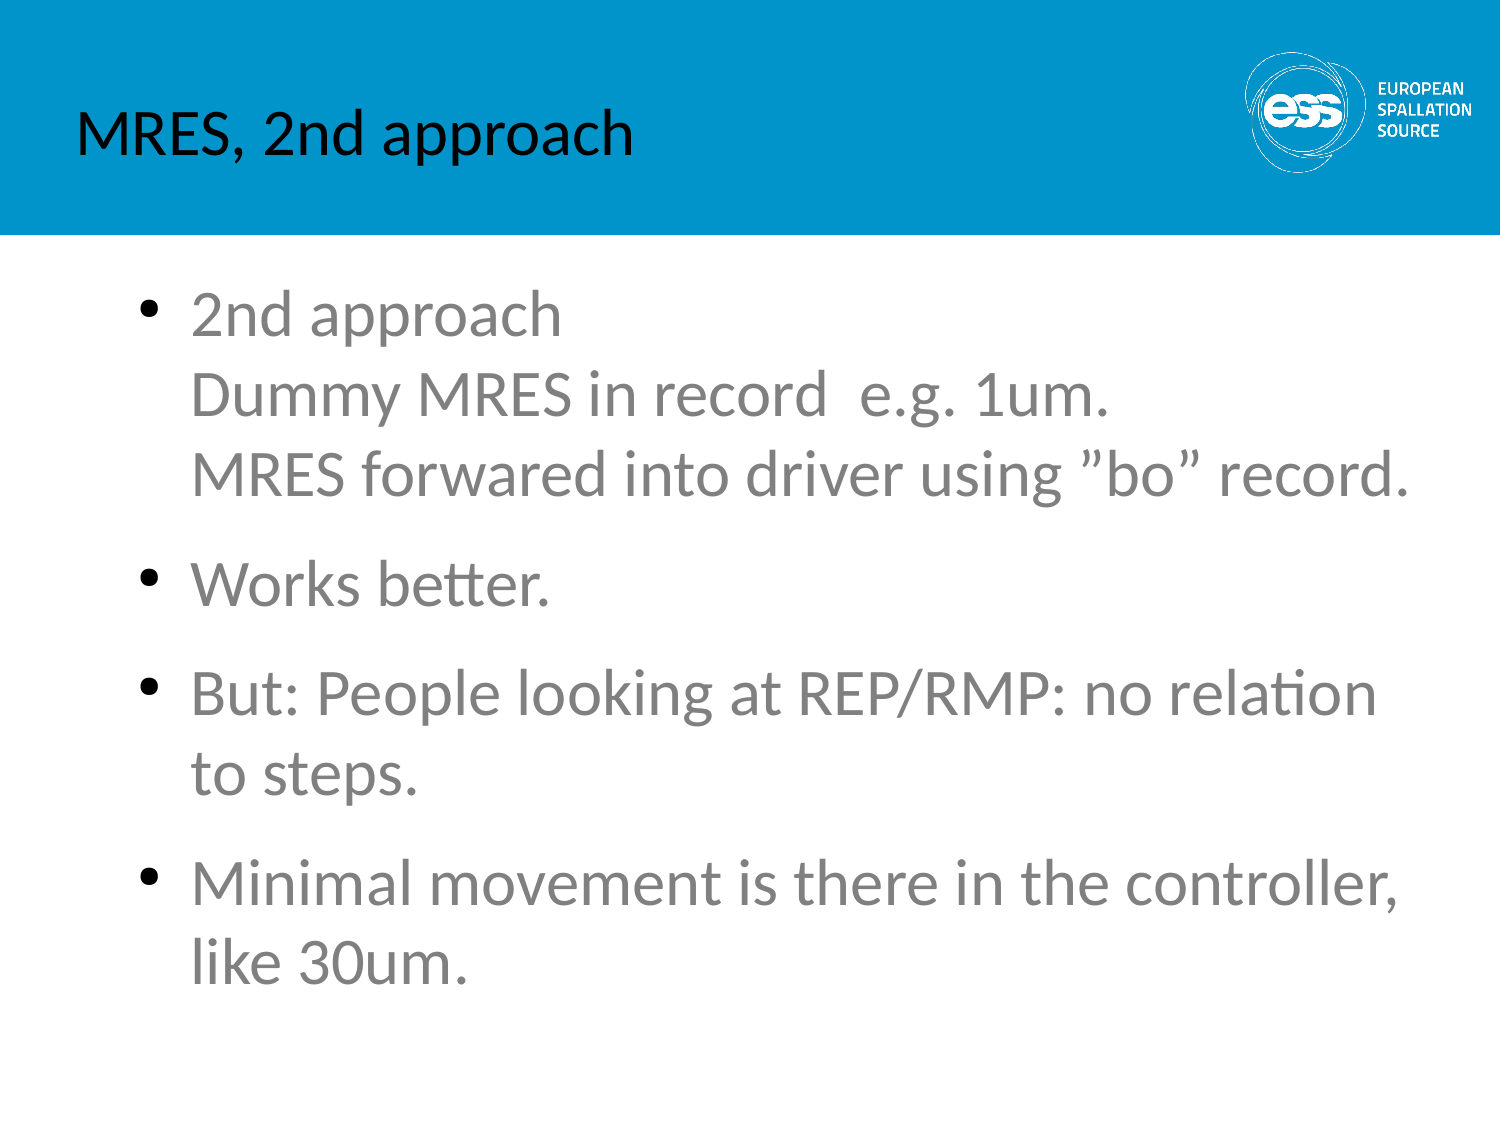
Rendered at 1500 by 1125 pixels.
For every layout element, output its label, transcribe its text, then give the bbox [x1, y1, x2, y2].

picture [1389, 104, 1393, 115]
picture [1443, 86, 1450, 93]
picture [1398, 109, 1406, 115]
picture [1379, 83, 1385, 94]
picture [1418, 104, 1423, 115]
picture [1454, 83, 1458, 94]
picture [1409, 104, 1415, 115]
title MRES, 2nd approach [75, 45, 1247, 233]
picture [1422, 125, 1428, 134]
picture [1400, 83, 1407, 94]
list 2nd approach Dummy MRES in record e.g. 1um. MRES forwared into driver using ”bo” record. Works better. But: People looking at REP/RMP: no relation to steps. Minimal movement is there in the controller, like 30um. [105, 262, 1456, 1005]
picture [1436, 104, 1444, 115]
picture [1264, 94, 1342, 127]
picture [1432, 125, 1438, 136]
picture [1423, 83, 1430, 94]
